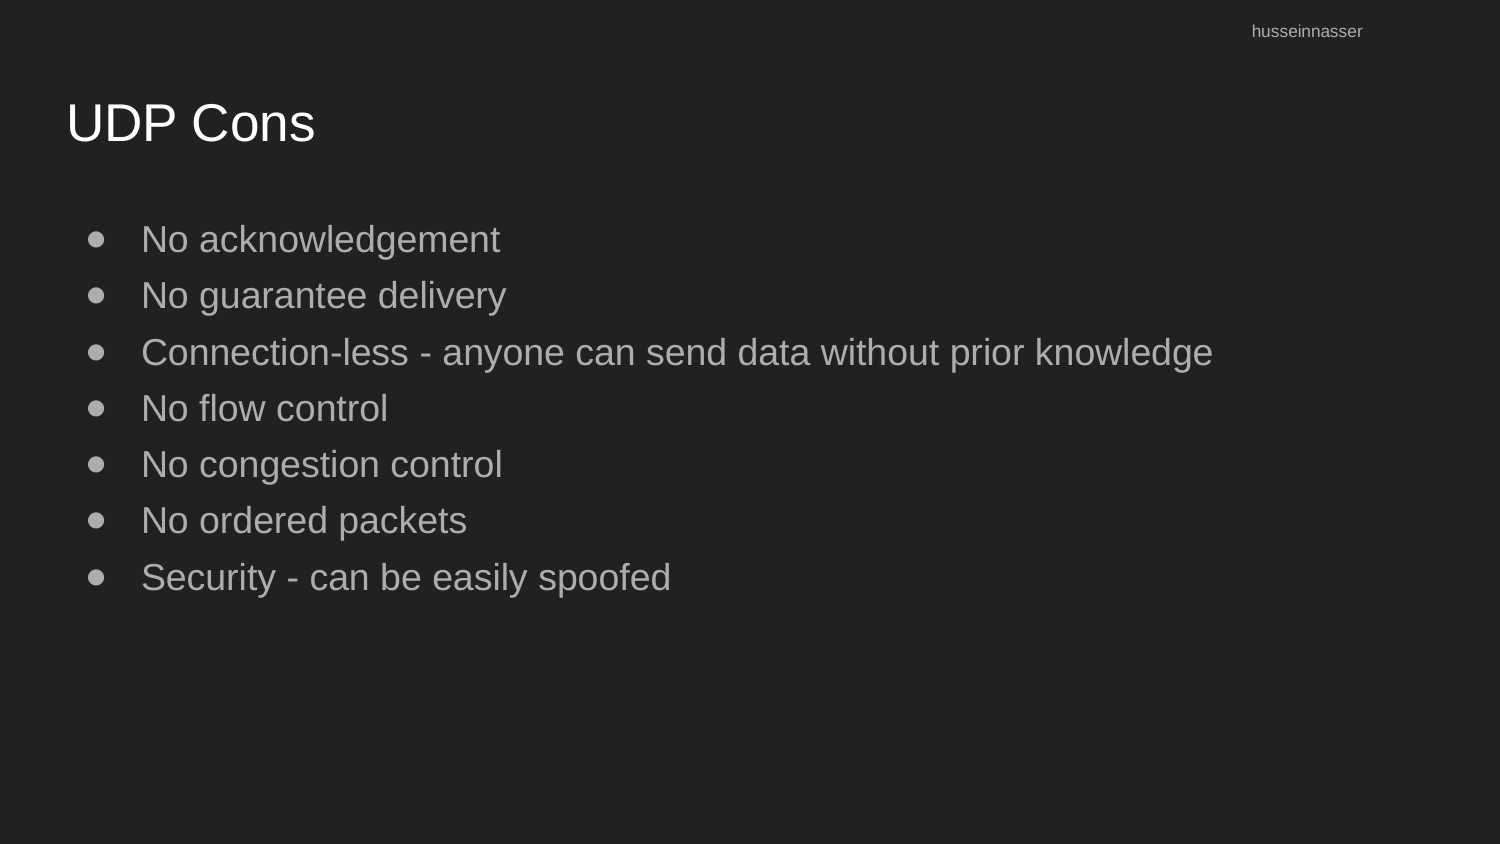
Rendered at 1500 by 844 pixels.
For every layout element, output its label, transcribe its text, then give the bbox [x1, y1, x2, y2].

list No acknowledgement No guarantee delivery Connection-less - anyone can send data without prior knowledge No flow control No congestion control No ordered packets Security - can be easily spoofed [51, 189, 1449, 750]
subtitle husseinnasser [1236, 11, 1492, 53]
title UDP Cons [51, 72, 1449, 167]
